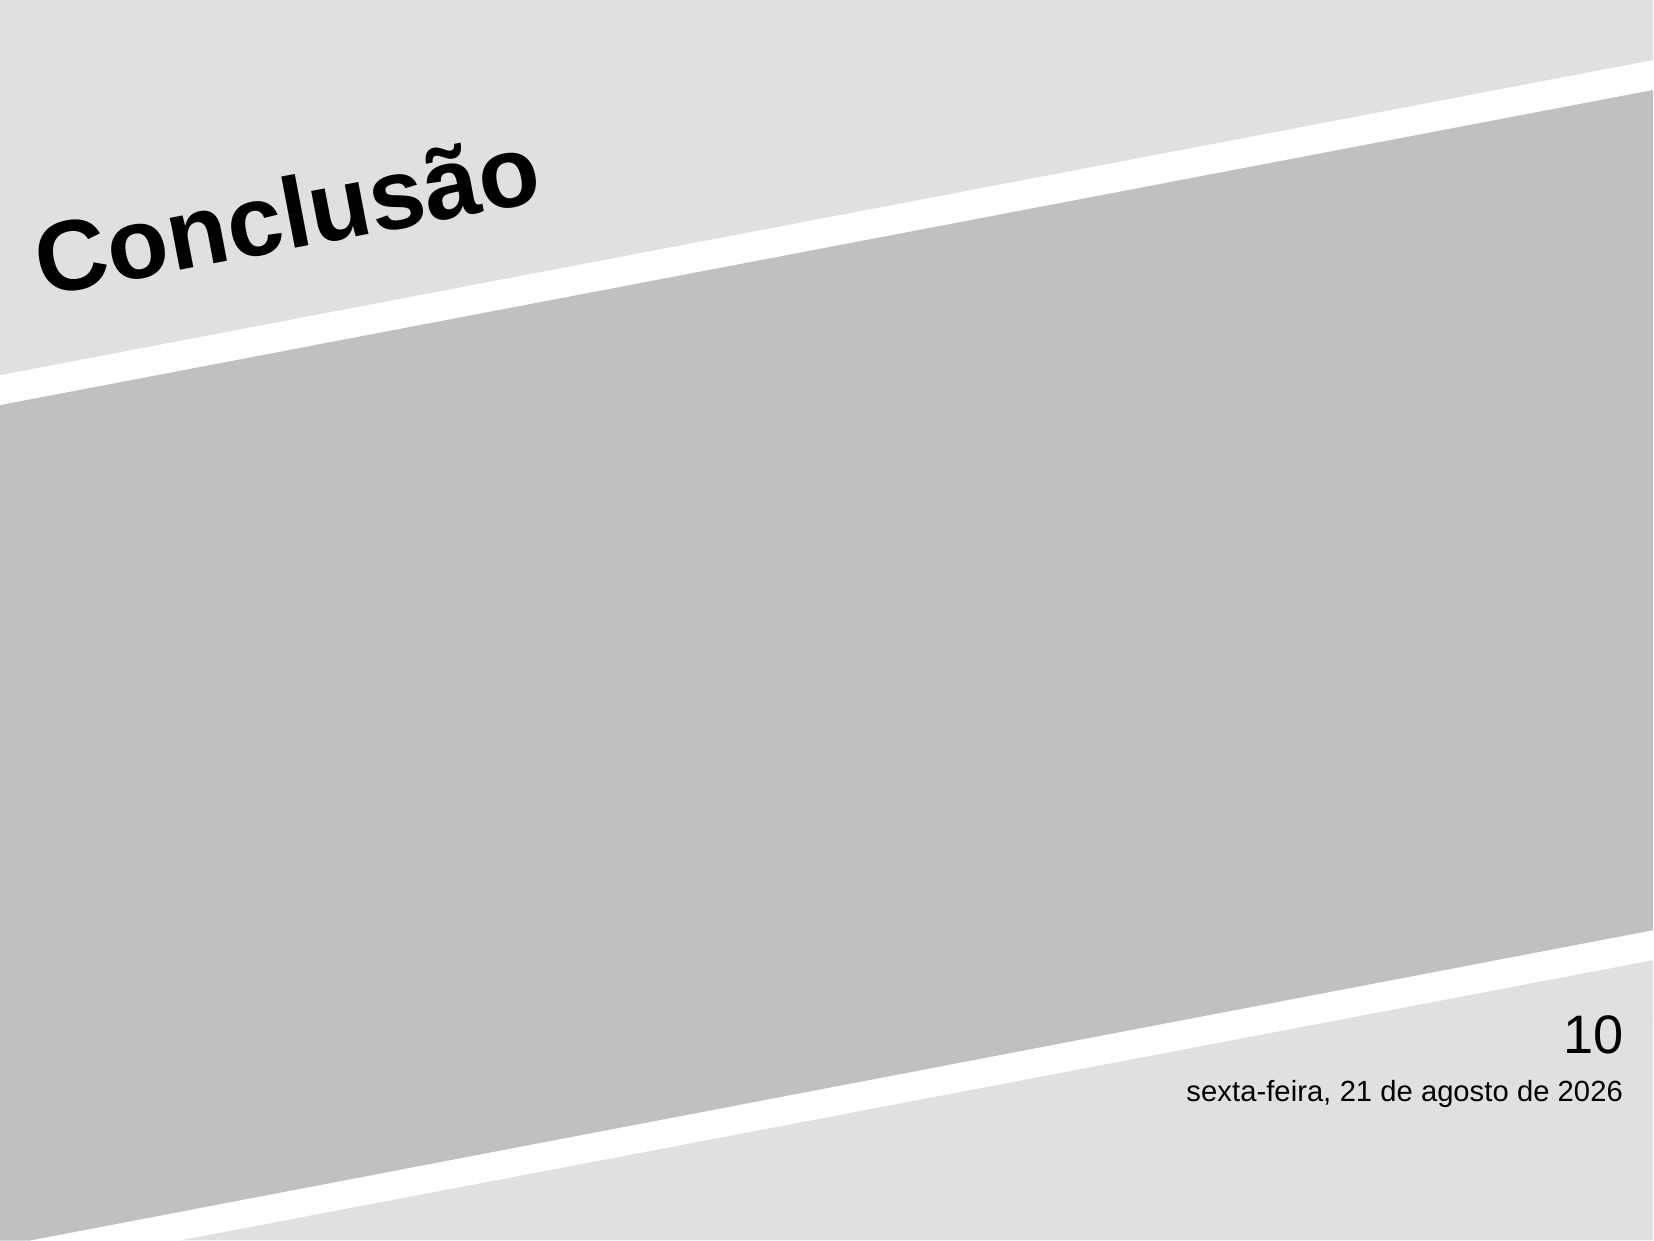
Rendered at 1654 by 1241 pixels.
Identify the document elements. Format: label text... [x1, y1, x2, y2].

title Conclusão [17, 0, 1518, 365]
